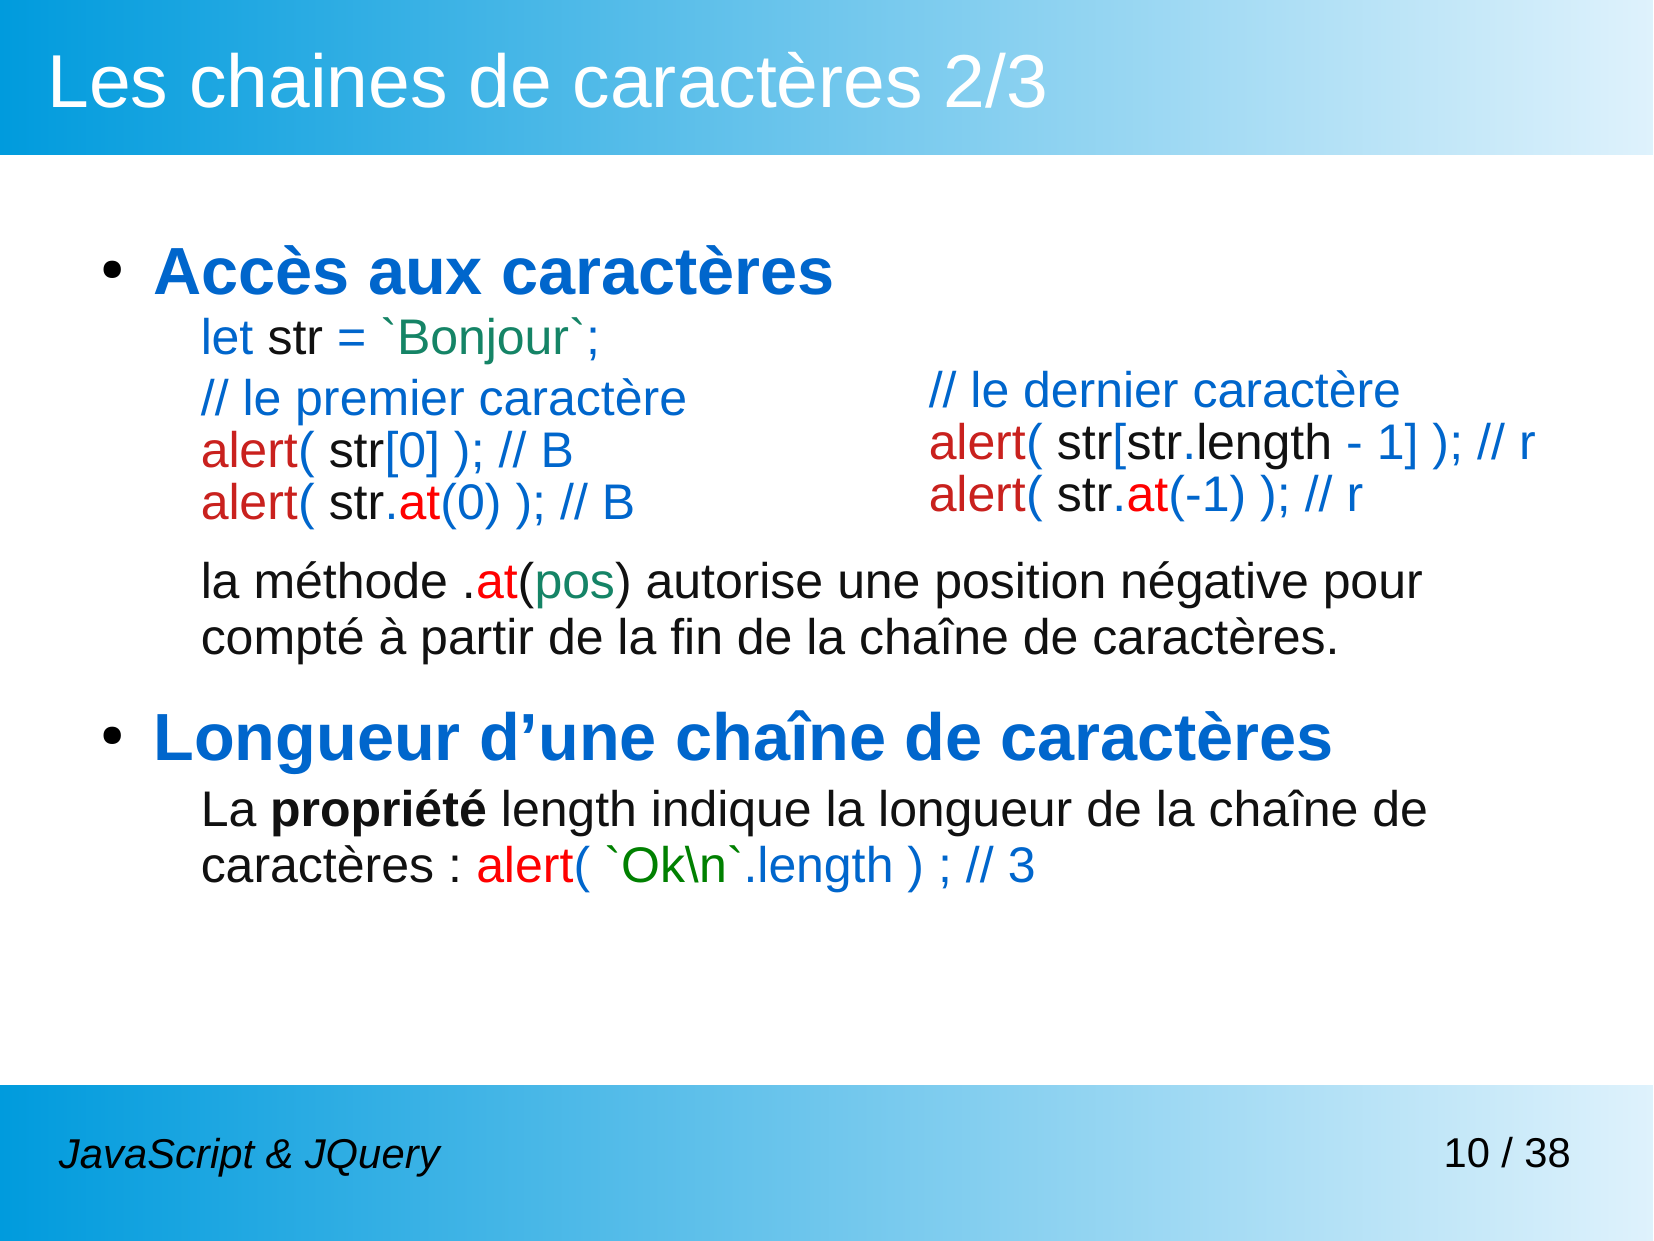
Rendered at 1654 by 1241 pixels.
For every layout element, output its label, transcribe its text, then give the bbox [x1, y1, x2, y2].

title Les chaines de caractères 2/3 [47, 28, 1536, 134]
text_box // le dernier caractère alert( str[str.length - 1] ); // r alert( str.at(-1) ); // r [810, 366, 1584, 535]
list Accès aux caractères let str = `Bonjour`; // le premier caractère alert( str[0] ); // B alert( str.at(0) ); // B la méthode .at(pos) autorise une position négative pour compté à partir de la fin de la chaîne de caractères. Longueur d’une chaîne de caractères La propriété length indique la longueur de la chaîne de caractères : alert( `Ok\n`.length ) ; // 3 [82, 234, 1571, 954]
